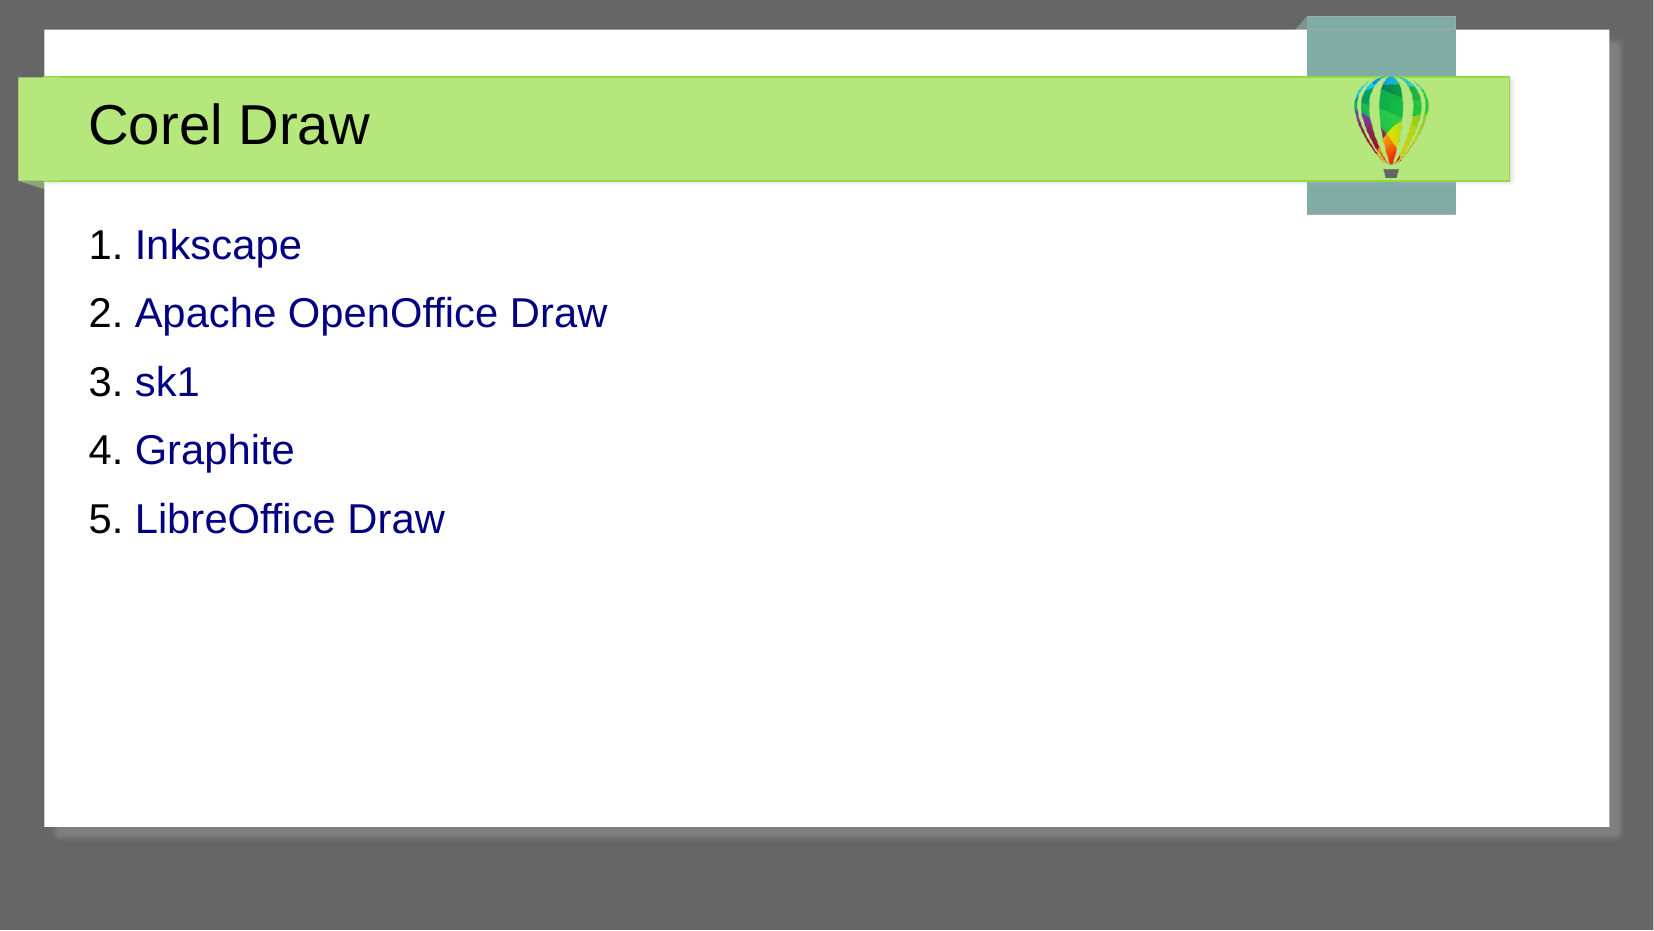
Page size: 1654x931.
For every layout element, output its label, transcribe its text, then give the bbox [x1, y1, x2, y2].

title Corel Draw [88, 73, 1506, 178]
list 1. Inkscape 2. Apache OpenOffice Draw 3. sk1 4. Graphite 5. LibreOffice Draw [88, 221, 1565, 813]
picture [1340, 76, 1442, 178]
